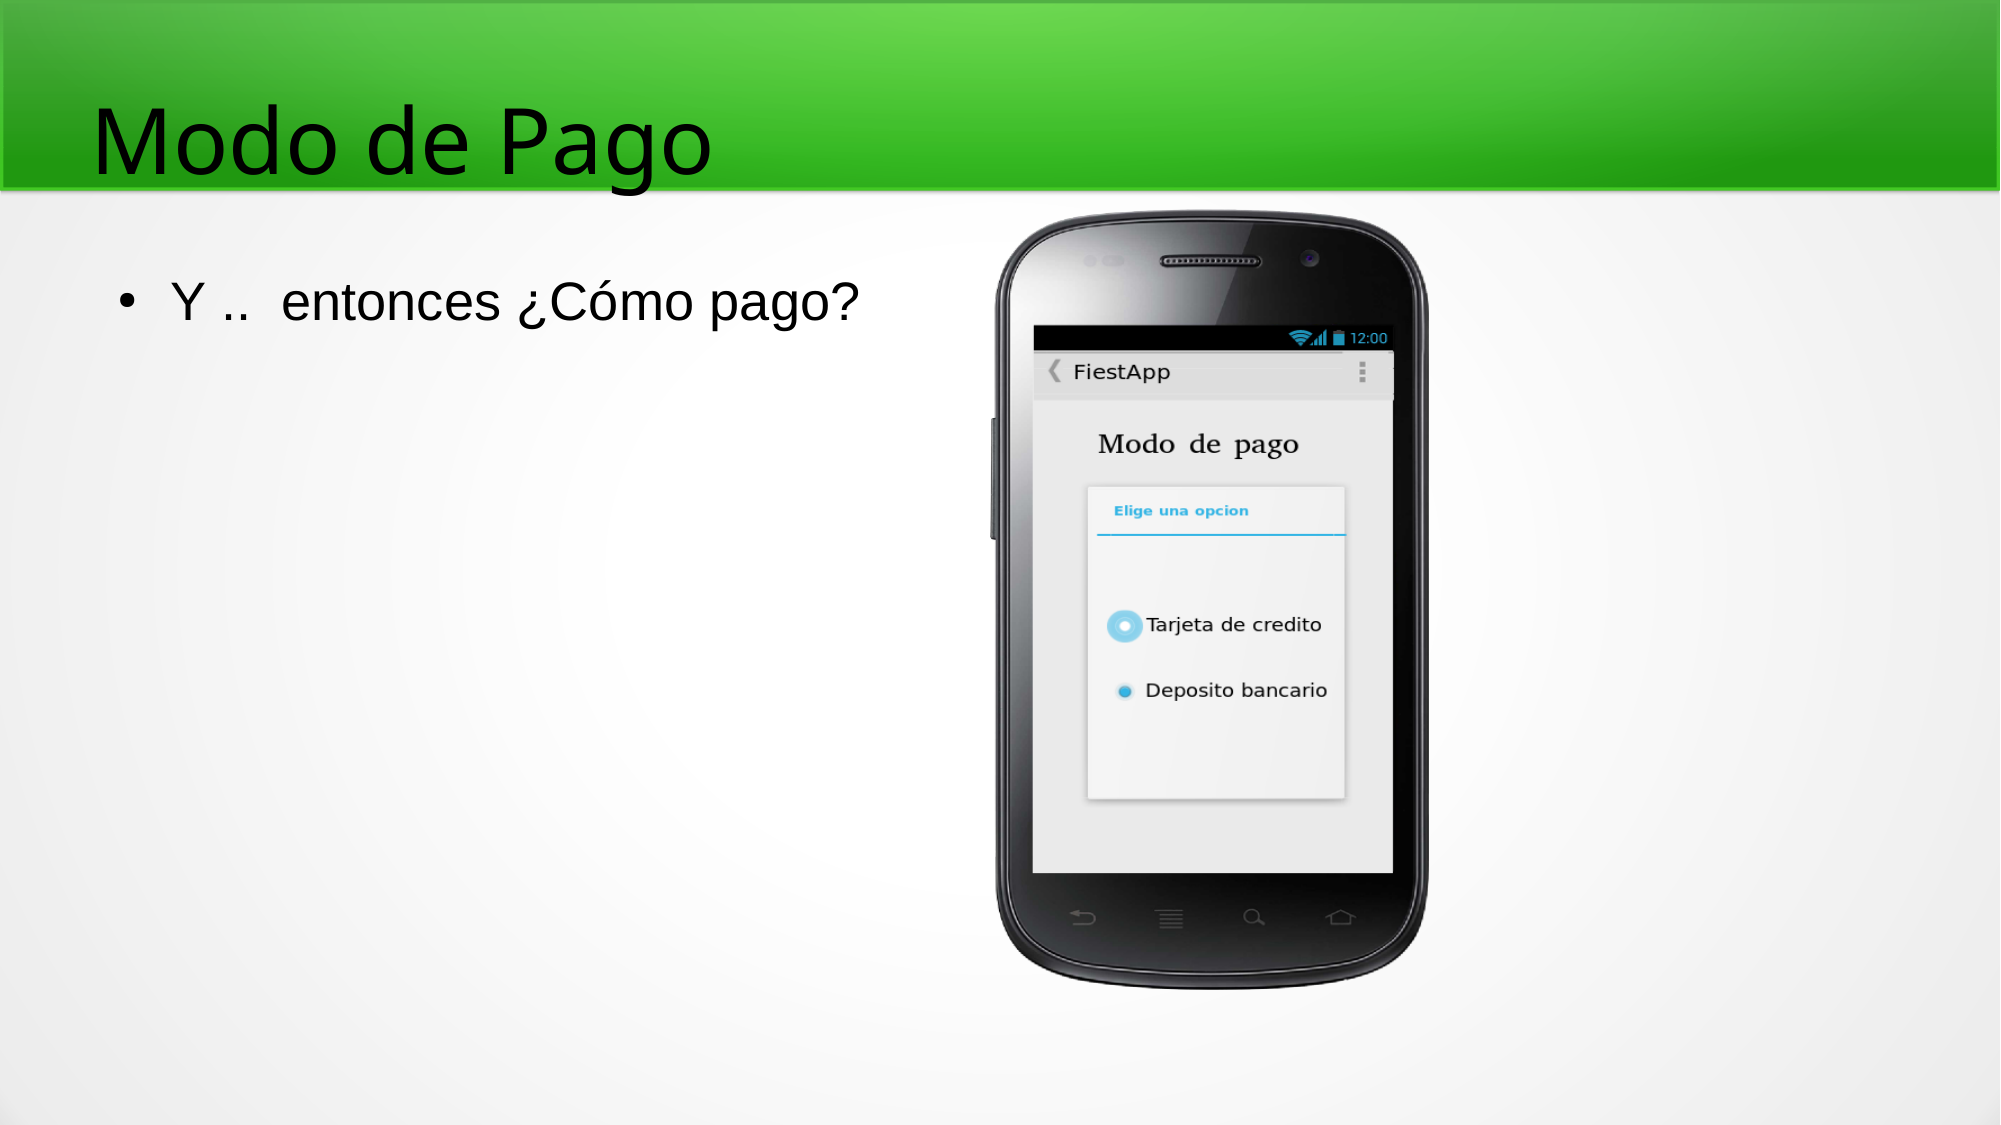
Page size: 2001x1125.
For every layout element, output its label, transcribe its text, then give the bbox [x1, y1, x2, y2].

picture [990, 209, 1429, 991]
title Modo de Pago [75, 87, 1504, 196]
list Y .. entonces ¿Cómo pago? [99, 271, 979, 583]
